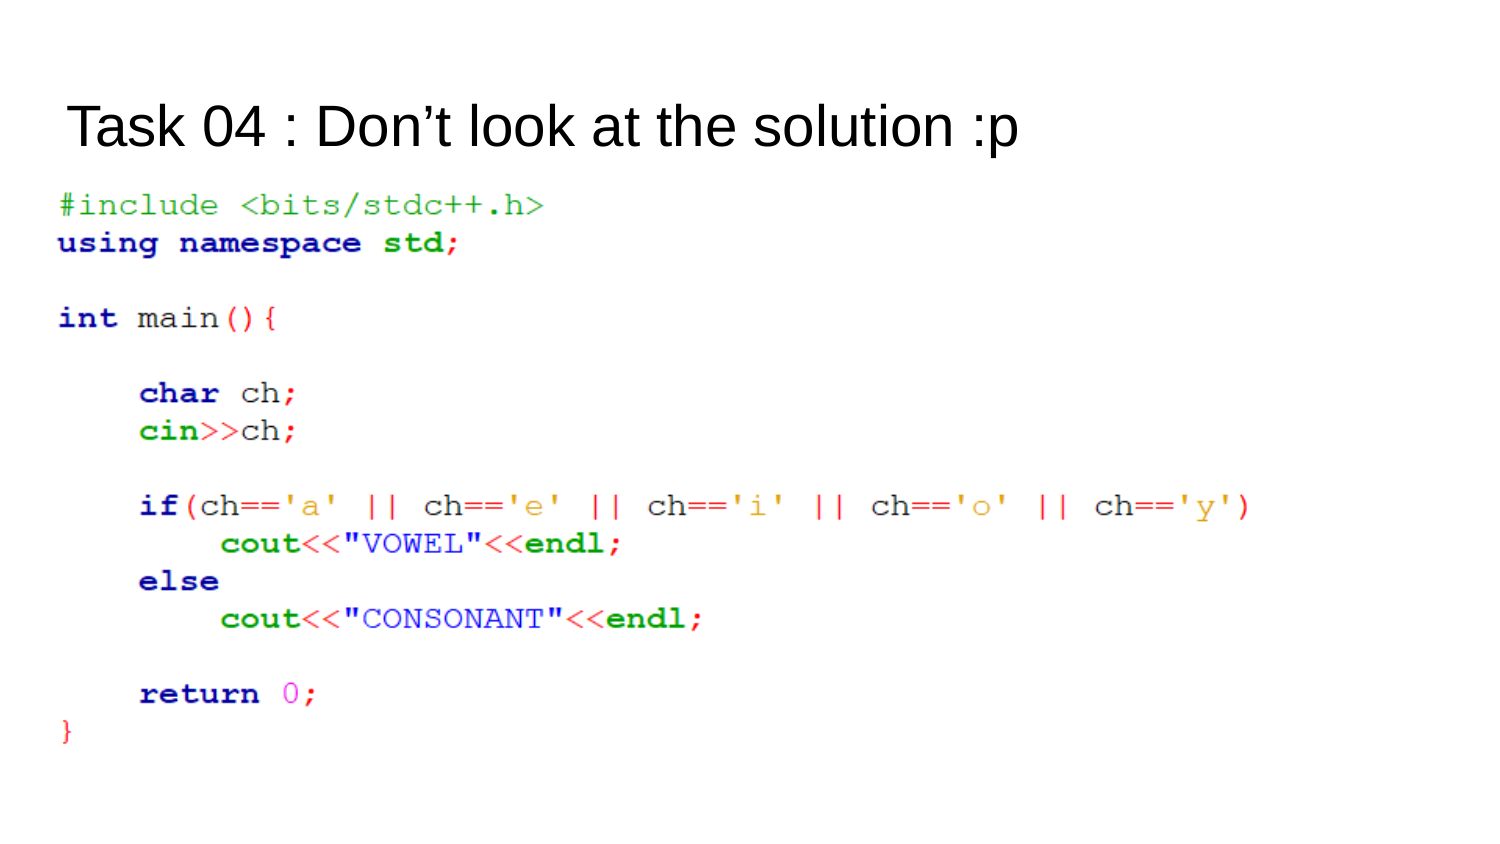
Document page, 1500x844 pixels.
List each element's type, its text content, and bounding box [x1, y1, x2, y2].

title Task 04 : Don’t look at the solution :p [51, 72, 1449, 167]
picture [51, 188, 1272, 780]
